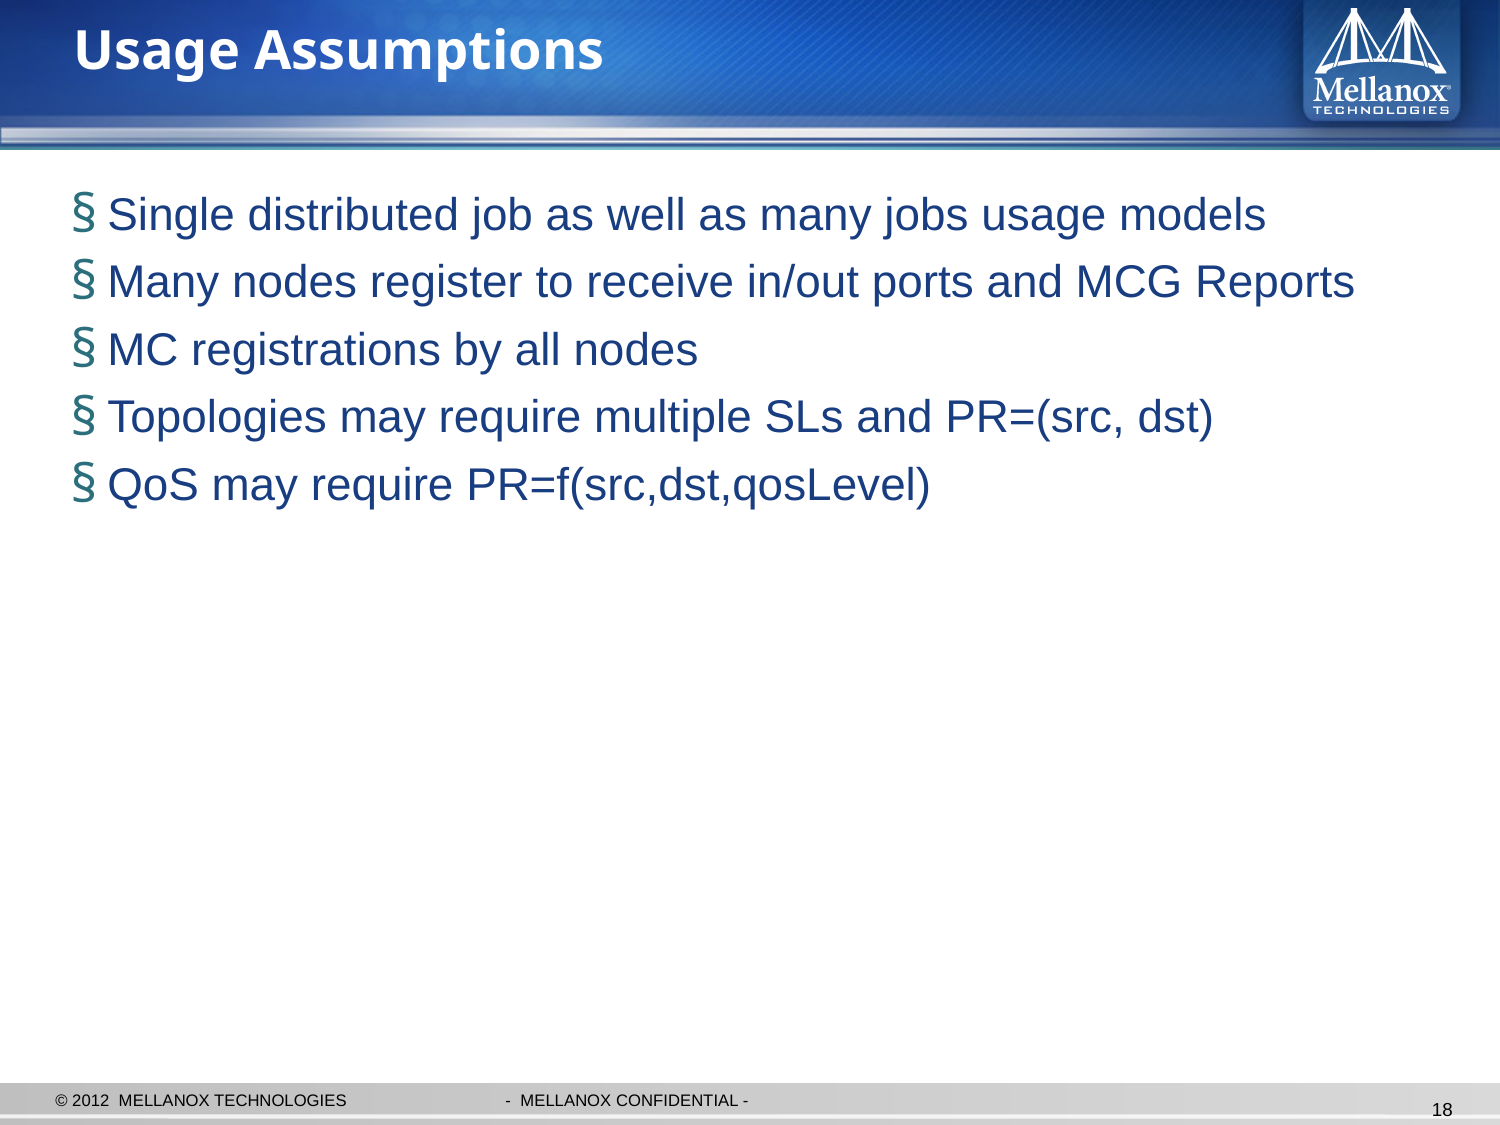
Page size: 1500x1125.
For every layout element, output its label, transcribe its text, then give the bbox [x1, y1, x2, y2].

picture [0, 0, 1500, 150]
list Single distributed job as well as many jobs usage models Many nodes register to receive in/out ports and MCG Reports MC registrations by all nodes Topologies may require multiple SLs and PR=(src, dst) QoS may require PR=f(src,dst,qosLevel) [55, 169, 1463, 1055]
title Usage Assumptions [58, 0, 1268, 129]
